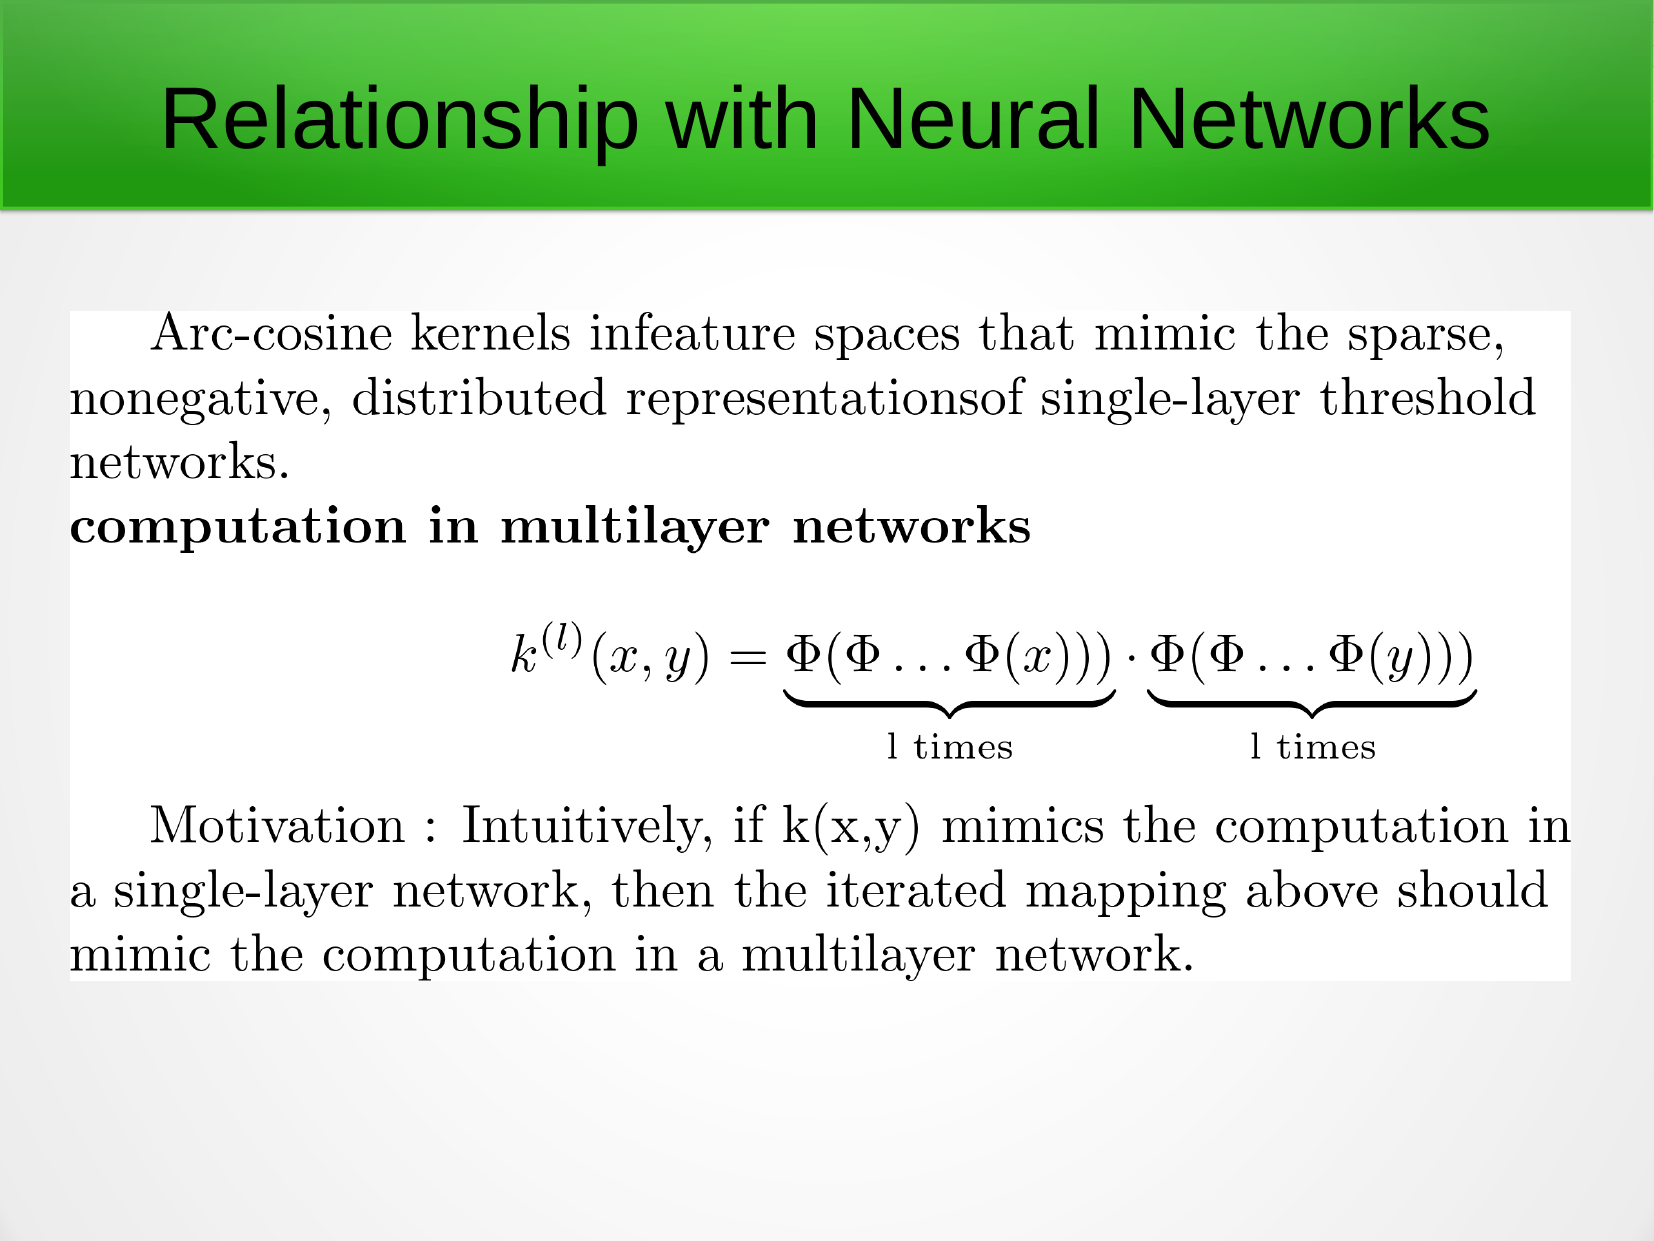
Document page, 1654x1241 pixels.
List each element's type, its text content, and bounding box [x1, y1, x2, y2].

picture [70, 311, 1571, 981]
title Relationship with Neural Networks [82, 47, 1571, 189]
